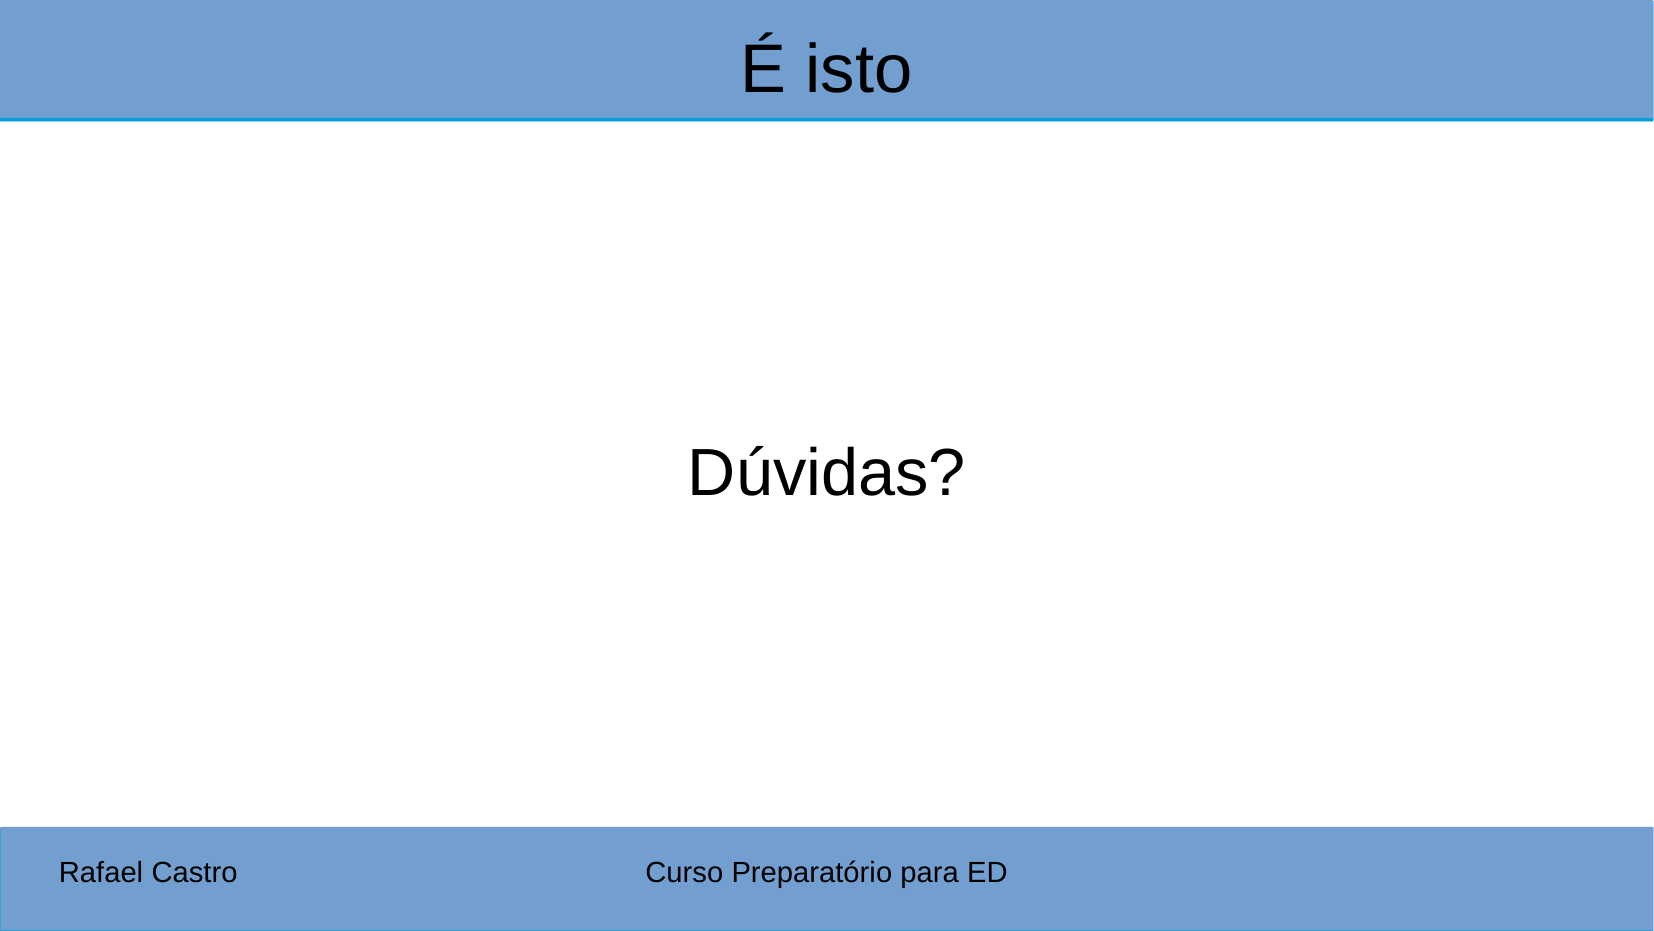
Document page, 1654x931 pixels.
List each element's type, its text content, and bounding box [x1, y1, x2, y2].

subtitle Dúvidas? [59, 177, 1595, 768]
title É isto [59, 29, 1595, 108]
